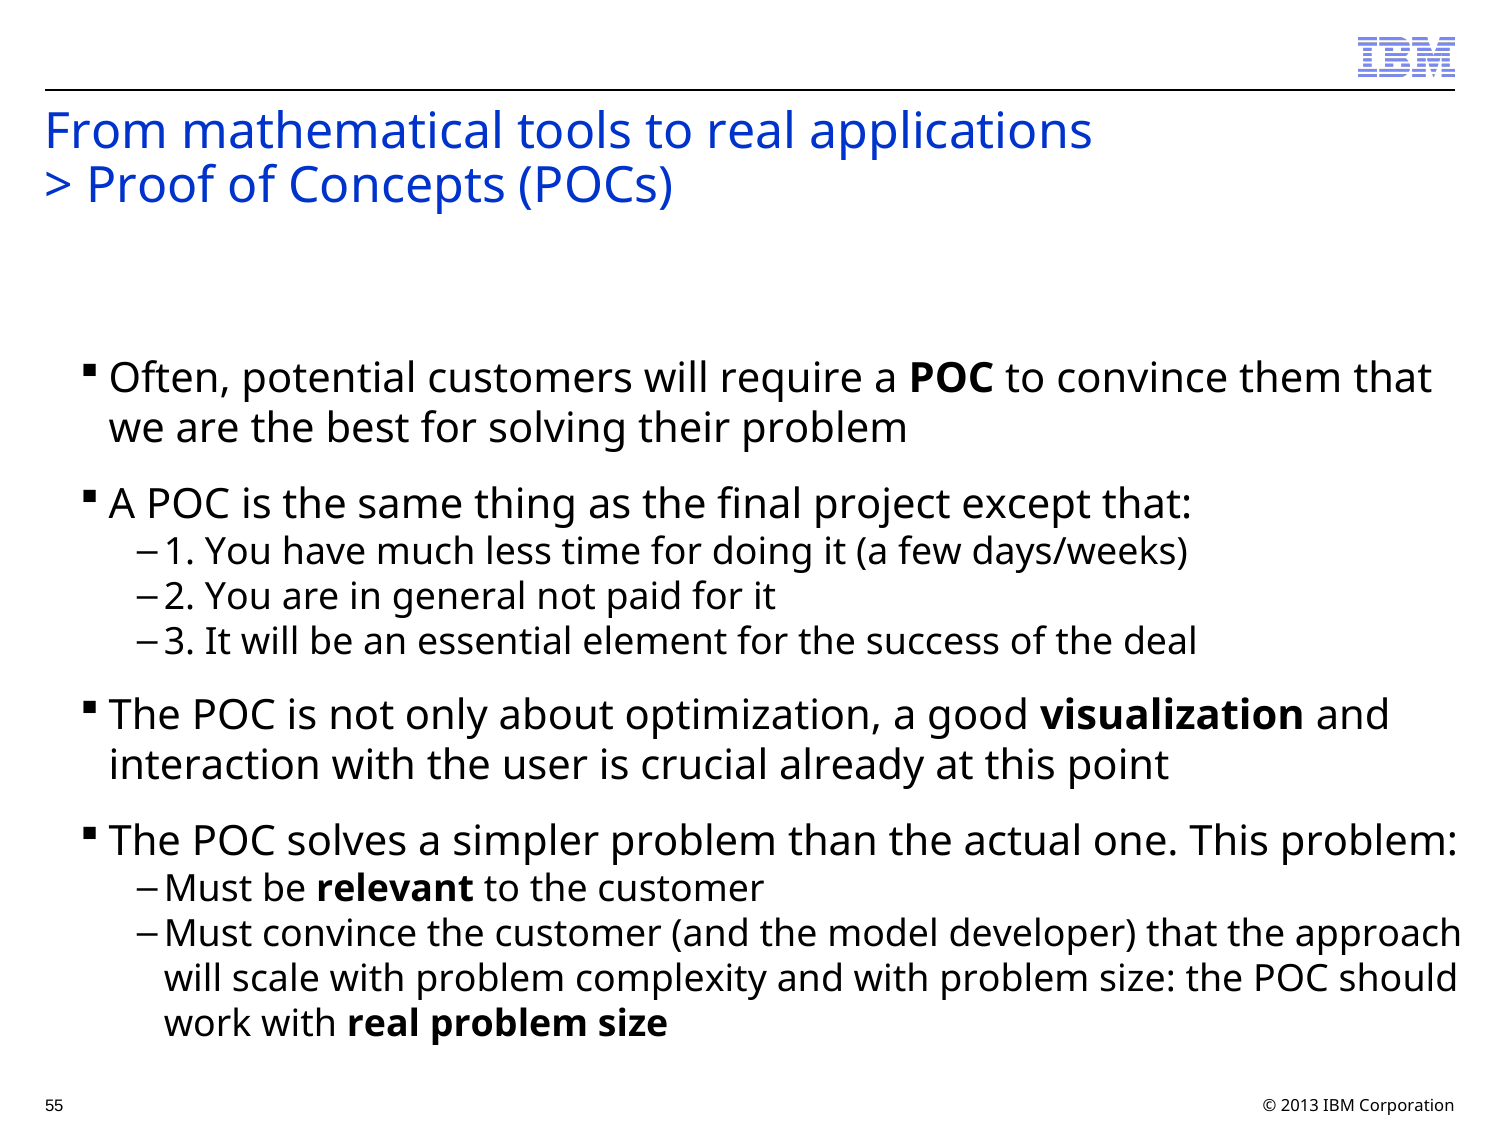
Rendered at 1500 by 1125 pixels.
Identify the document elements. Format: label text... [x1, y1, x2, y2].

picture [1358, 37, 1455, 77]
text_box Often, potential customers will require a POC to convince them that we are the best for solving their problem A POC is the same thing as the final project except that: 1. You have much less time for doing it (a few days/weeks) 2. You are in general not paid for it 3. It will be an essential element for the success of the deal The POC is not only about optimization, a good visualization and interaction with the user is crucial already at this point The POC solves a simpler problem than the actual one. This problem: Must be relevant to the customer Must convince the customer (and the model developer) that the approach will scale with problem complexity and with problem size: the POC should work with real problem size [65, 342, 1491, 1035]
title From mathematical tools to real applications > Proof of Concepts (POCs) [29, 97, 1455, 279]
